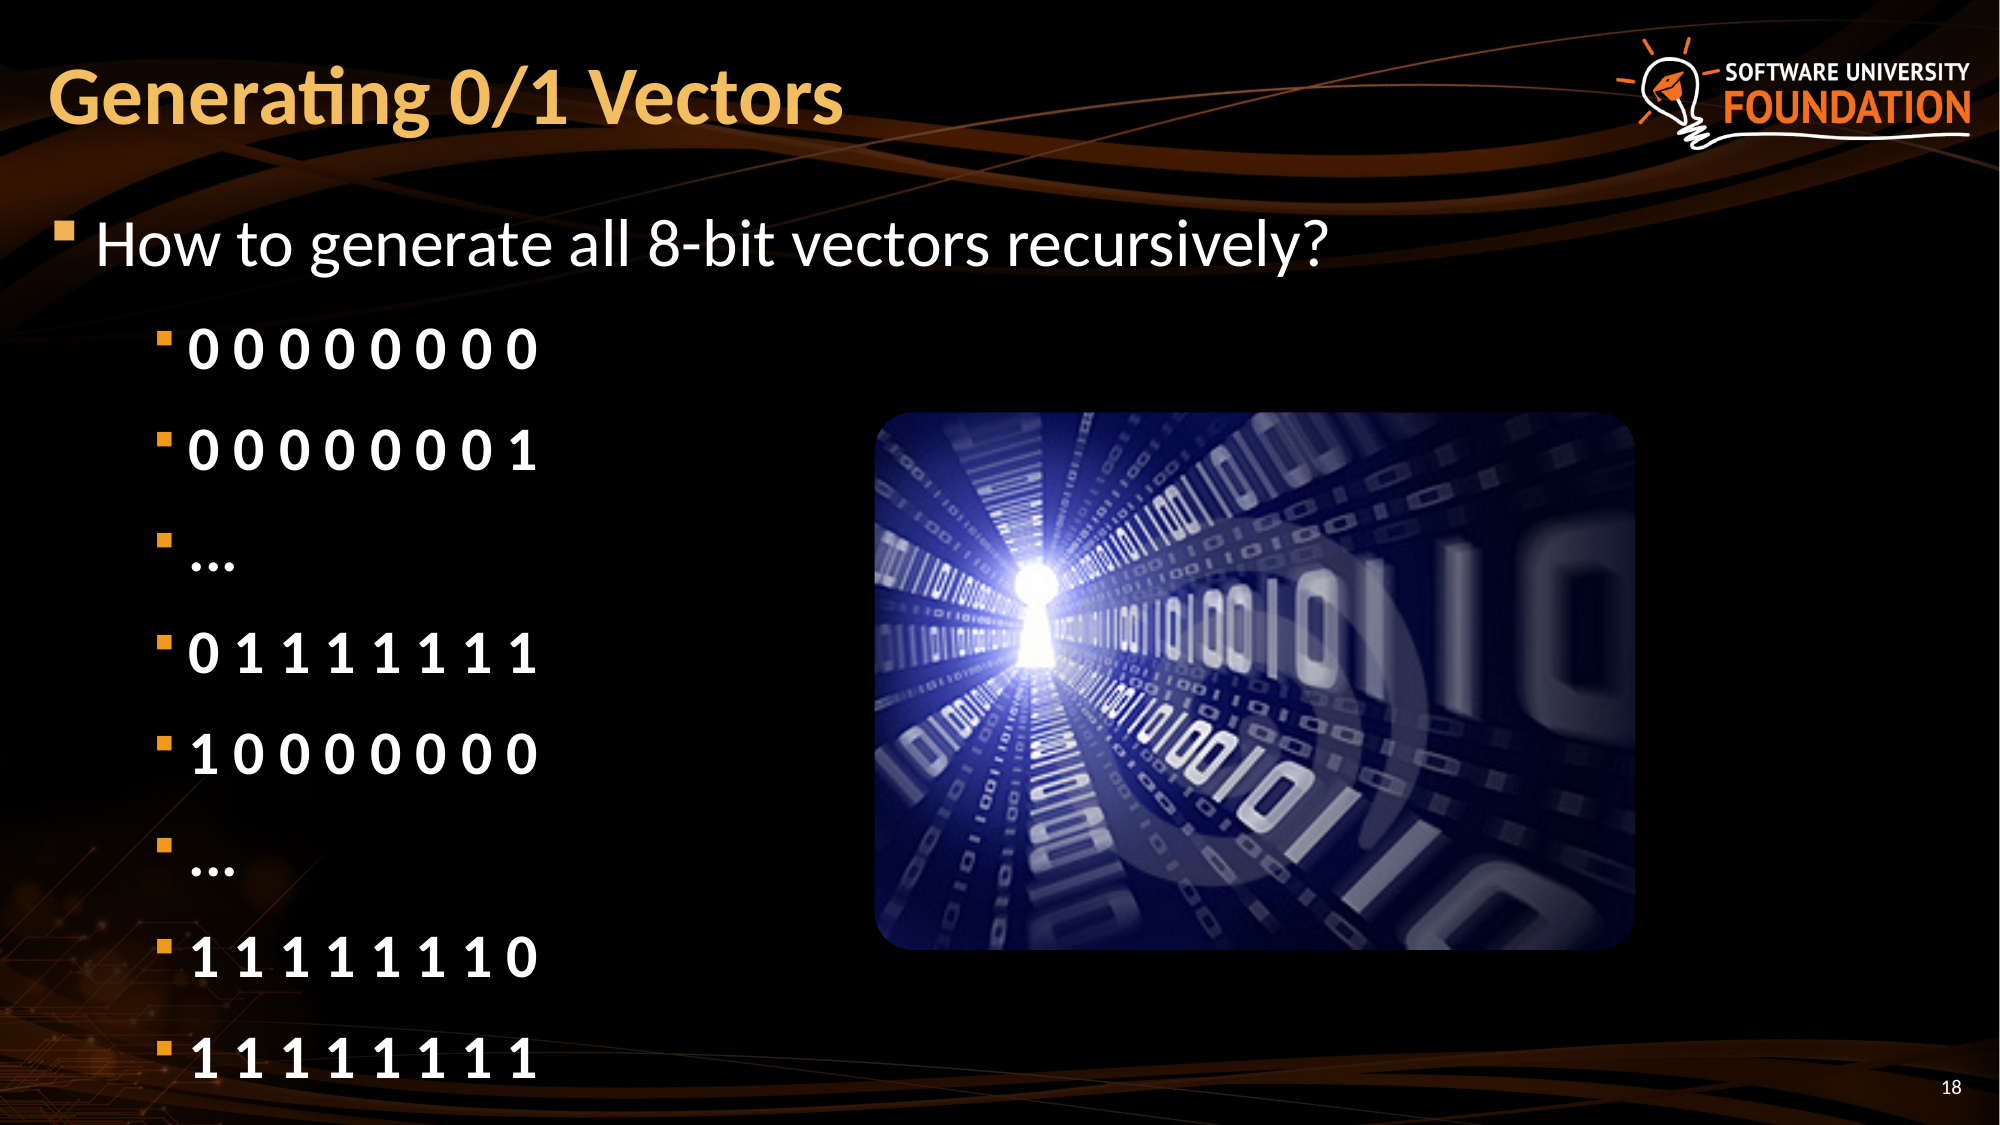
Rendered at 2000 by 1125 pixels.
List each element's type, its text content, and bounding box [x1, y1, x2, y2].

picture [0, 0, 2000, 1125]
text_box [874, 412, 1636, 950]
list How to generate all 8-bit vectors recursively? 0 0 0 0 0 0 0 0 0 0 0 0 0 0 0 1 ... 0 1 1 1 1 1 1 1 1 0 0 0 0 0 0 0 ... 1 1 1 1 1 1 1 0 1 1 1 1 1 1 1 1 [31, 188, 1968, 1103]
title Generating 0/1 Vectors [30, 6, 1602, 189]
